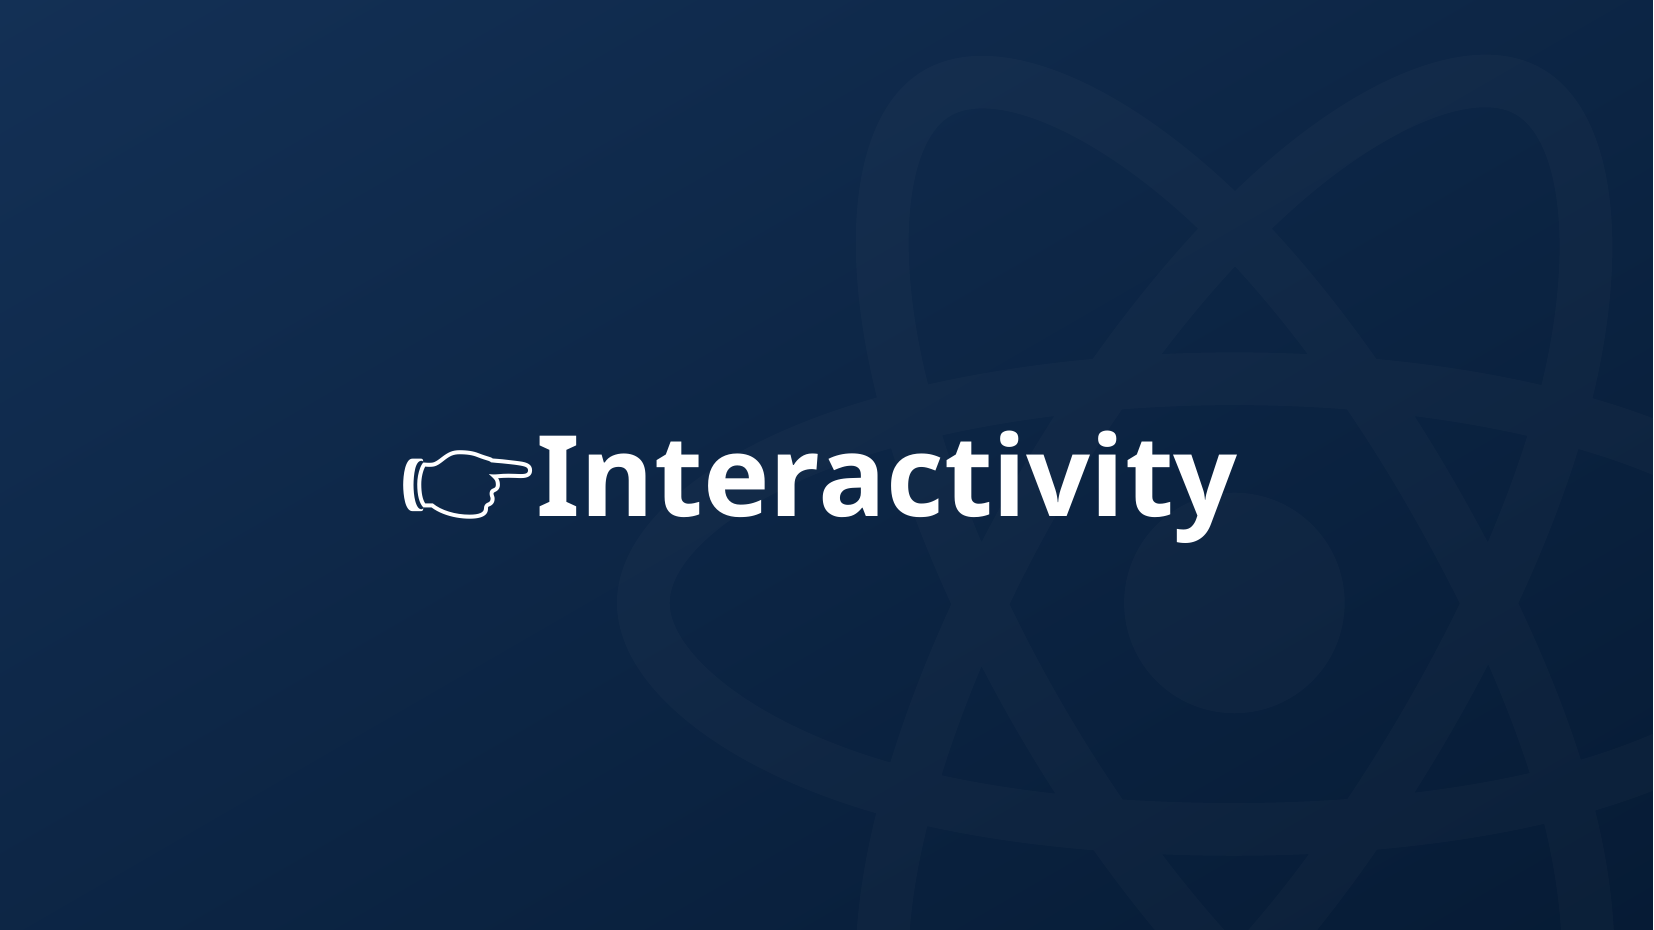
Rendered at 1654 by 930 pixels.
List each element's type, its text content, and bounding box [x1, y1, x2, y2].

title 👉Interactivity [75, 395, 1563, 551]
